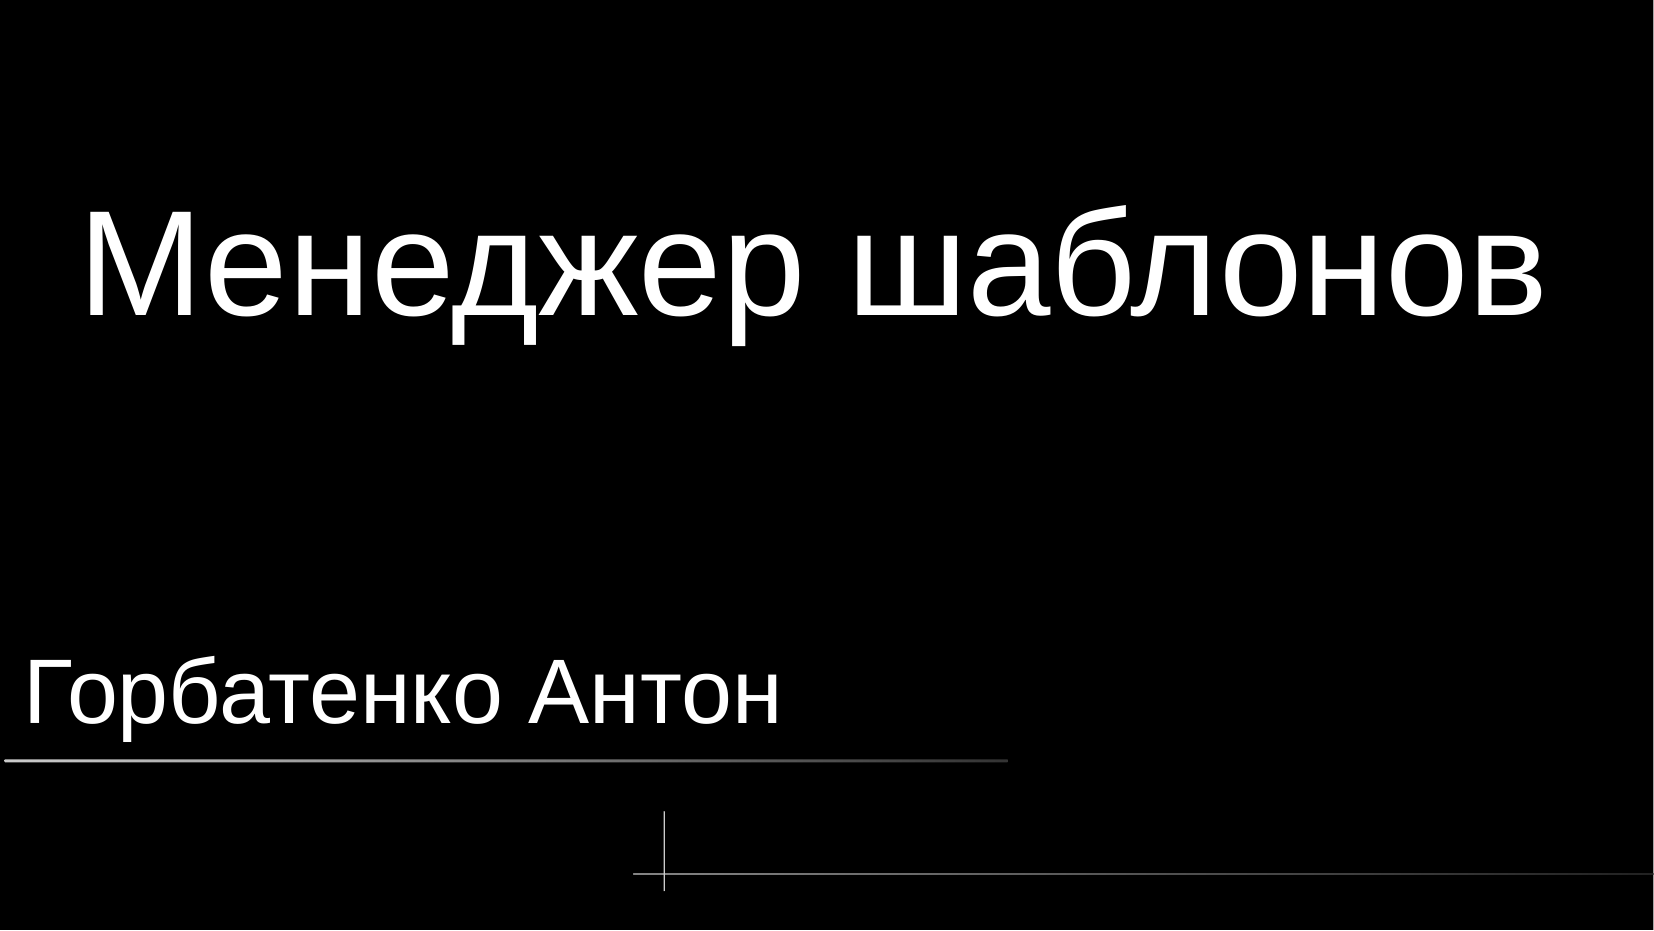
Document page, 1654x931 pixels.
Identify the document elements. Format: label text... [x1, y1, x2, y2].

text_box Менеджер шаблонов [63, 171, 1565, 355]
title Горбатенко Антон [23, 637, 1501, 746]
